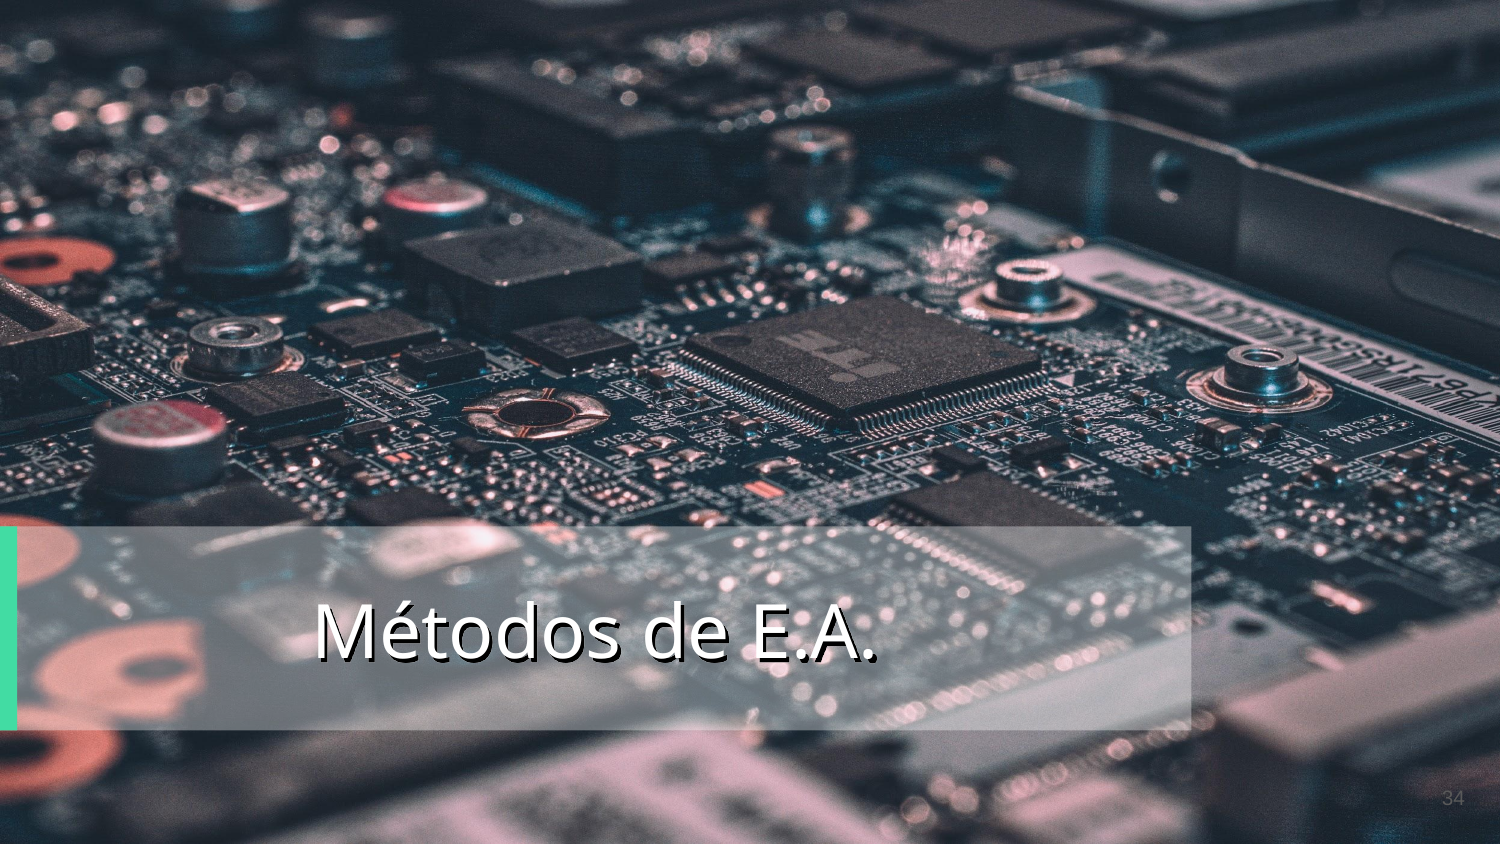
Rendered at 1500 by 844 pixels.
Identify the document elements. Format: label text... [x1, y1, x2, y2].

picture [0, 0, 1500, 844]
slide_number <number> [1389, 764, 1480, 830]
table_header [18, 526, 1192, 731]
title Métodos de E.A. [8, 548, 1183, 708]
